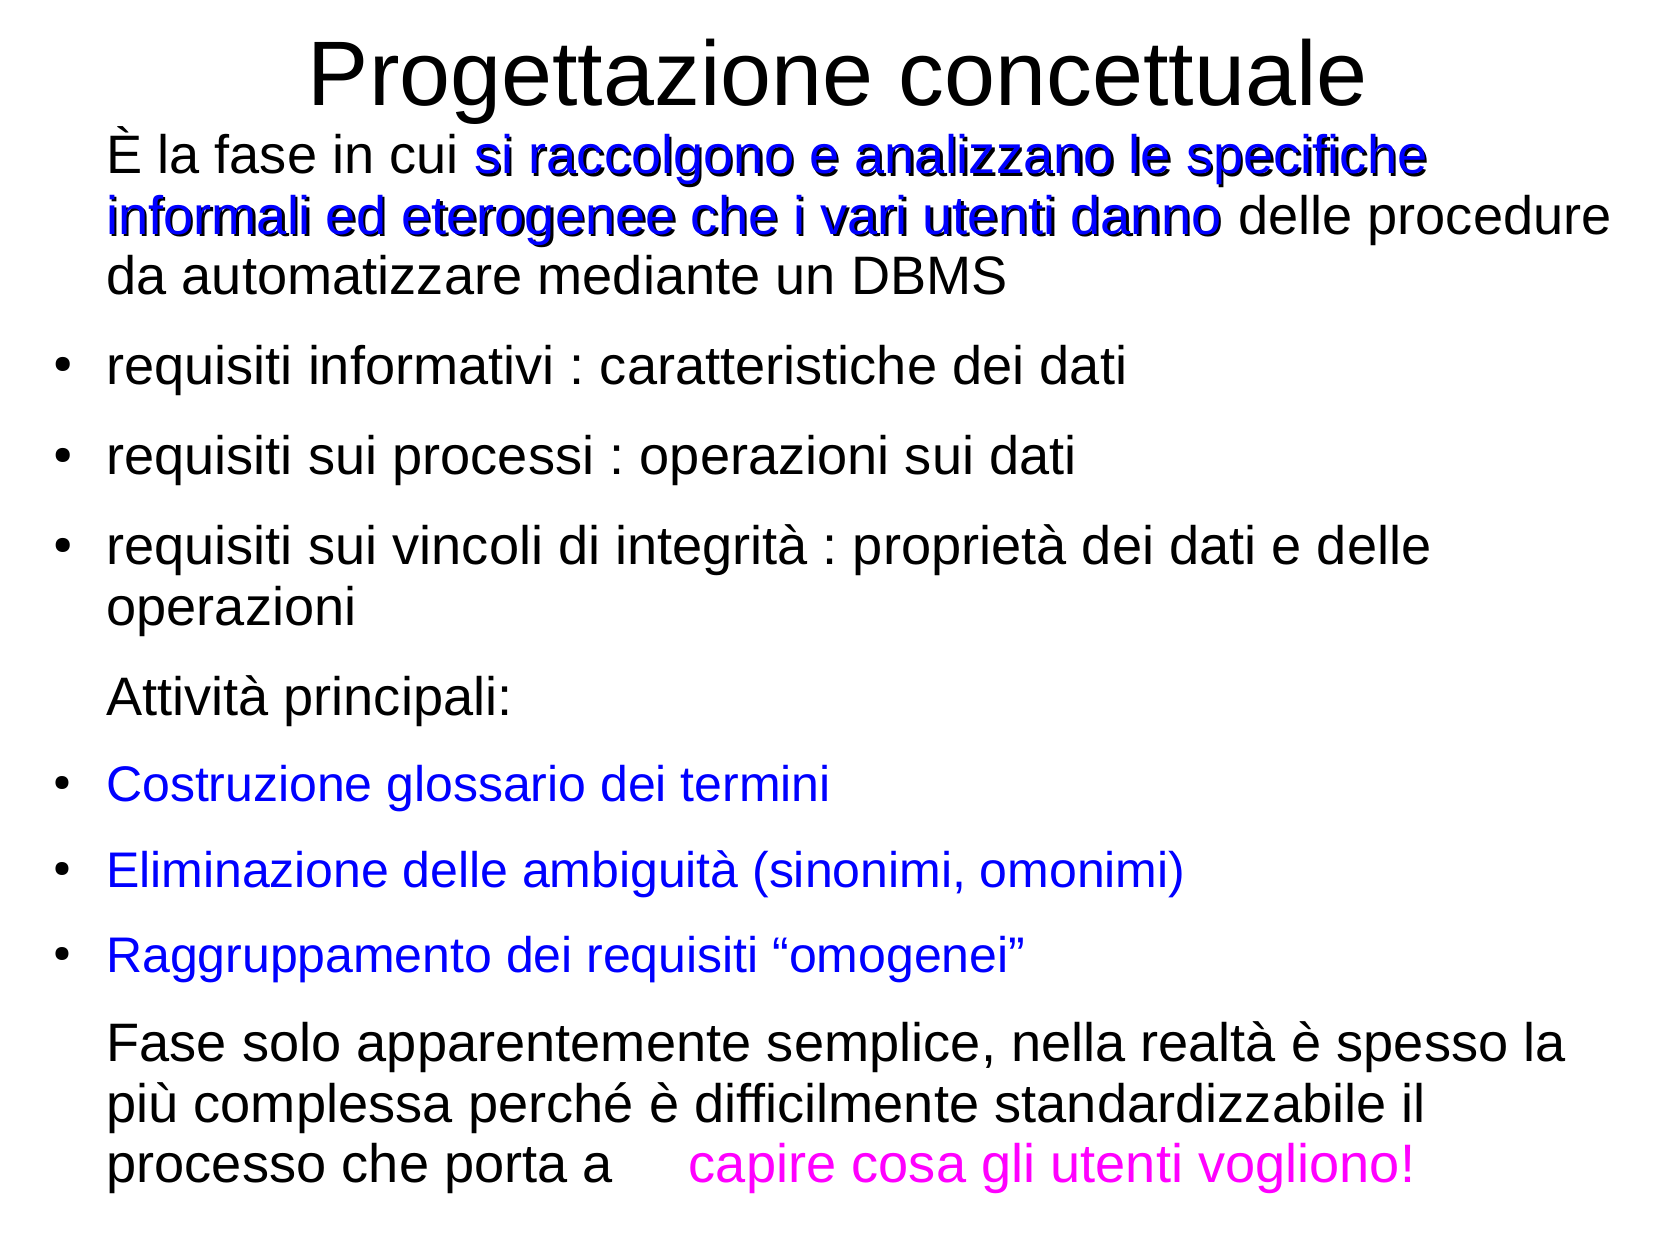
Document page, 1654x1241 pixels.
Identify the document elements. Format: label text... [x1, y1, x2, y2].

list È la fase in cui si raccolgono e analizzano le specifiche informali ed eterogenee che i vari utenti danno delle procedure da automatizzare mediante un DBMS requisiti informativi : caratteristiche dei dati requisiti sui processi : operazioni sui dati requisiti sui vincoli di integrità : proprietà dei dati e delle operazioni Attività principali: Costruzione glossario dei termini Eliminazione delle ambiguità (sinonimi, omonimi) Raggruppamento dei requisiti “omogenei” Fase solo apparentemente semplice, nella realtà è spesso la più complessa perché è difficilmente standardizzabile il processo che porta a capire cosa gli utenti vogliono! [35, 124, 1642, 1182]
title Progettazione concettuale [94, 17, 1583, 124]
